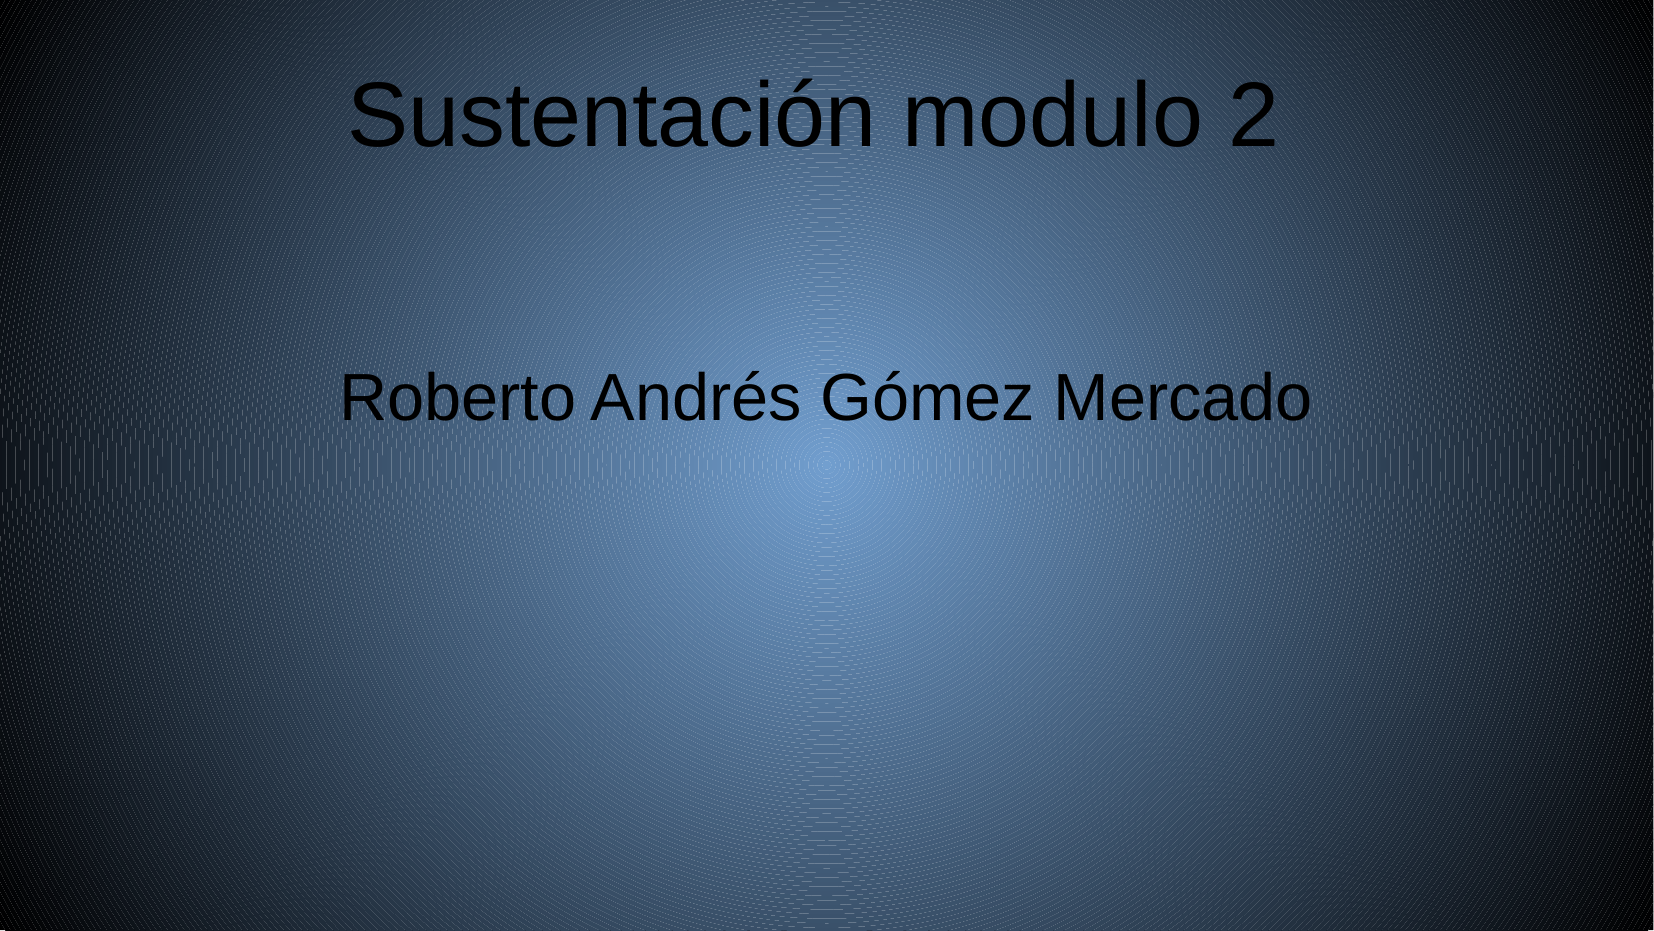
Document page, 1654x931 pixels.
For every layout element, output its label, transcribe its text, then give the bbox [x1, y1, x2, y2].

subtitle Roberto Andrés Gómez Mercado [82, 37, 1571, 757]
